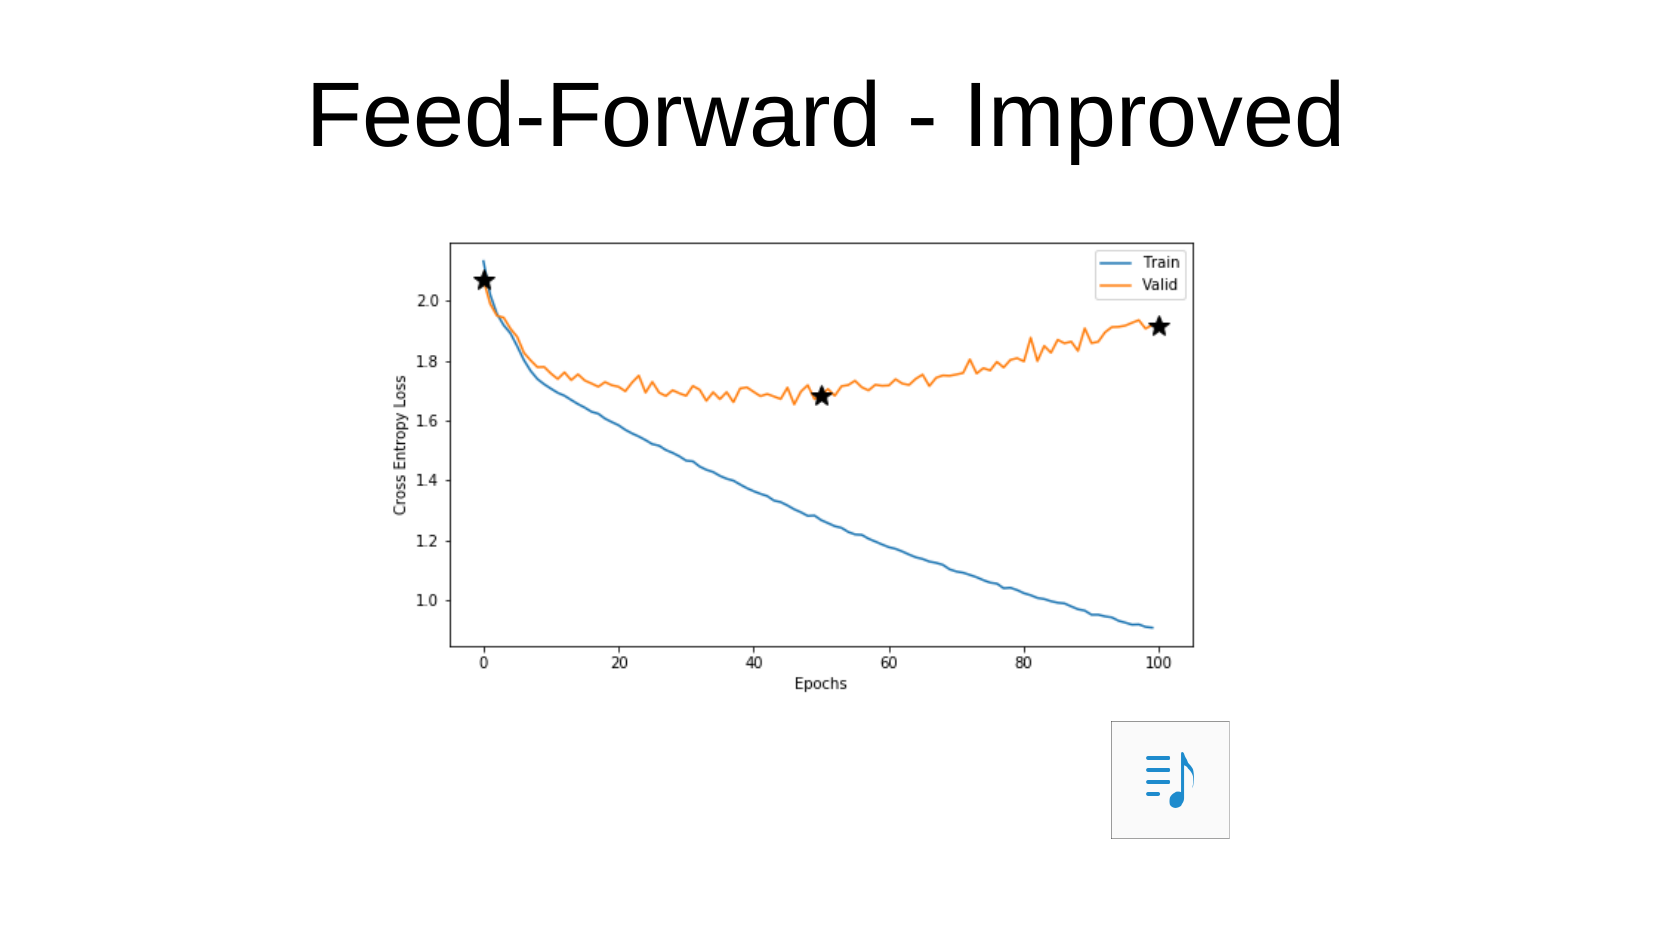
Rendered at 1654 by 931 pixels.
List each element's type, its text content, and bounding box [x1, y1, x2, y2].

text_box [1110, 720, 1231, 841]
picture [330, 179, 1289, 713]
title Feed-Forward - Improved [82, 37, 1571, 193]
